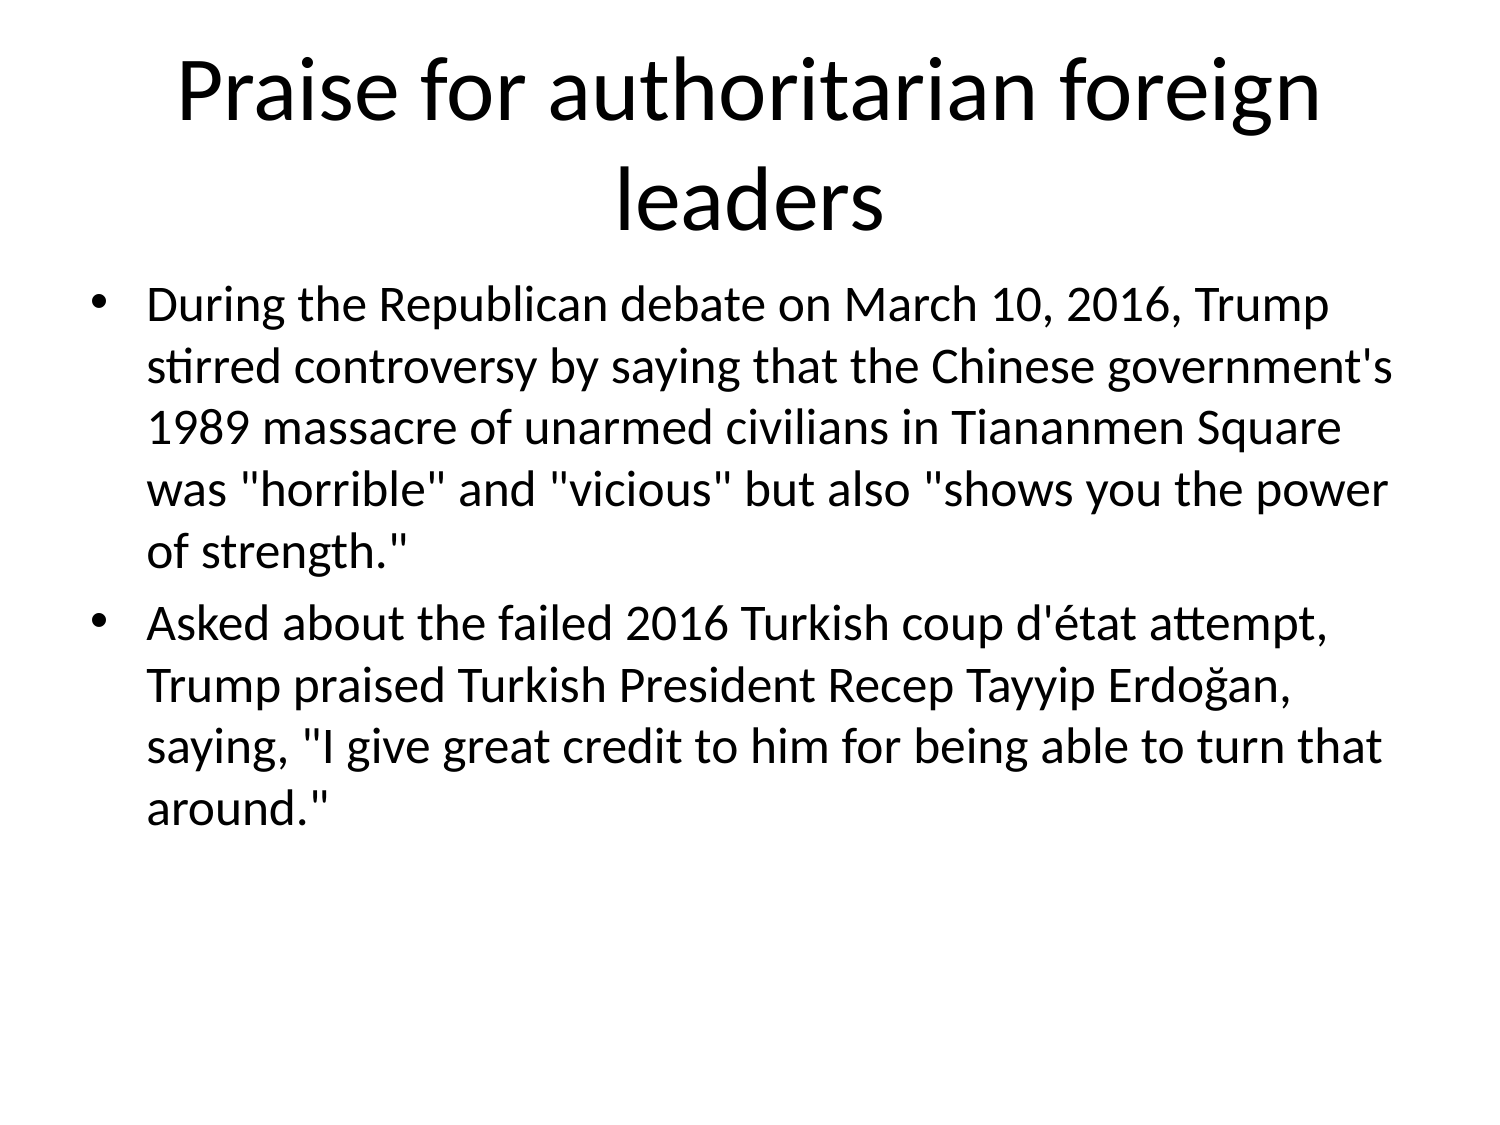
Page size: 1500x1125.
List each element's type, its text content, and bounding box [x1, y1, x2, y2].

list During the Republican debate on March 10, 2016, Trump stirred controversy by saying that the Chinese government's 1989 massacre of unarmed civilians in Tiananmen Square was "horrible" and "vicious" but also "shows you the power of strength." Asked about the failed 2016 Turkish coup d'état attempt, Trump praised Turkish President Recep Tayyip Erdoğan, saying, "I give great credit to him for being able to turn that around." [75, 262, 1425, 1005]
title Praise for authoritarian foreign leaders [75, 45, 1425, 233]
